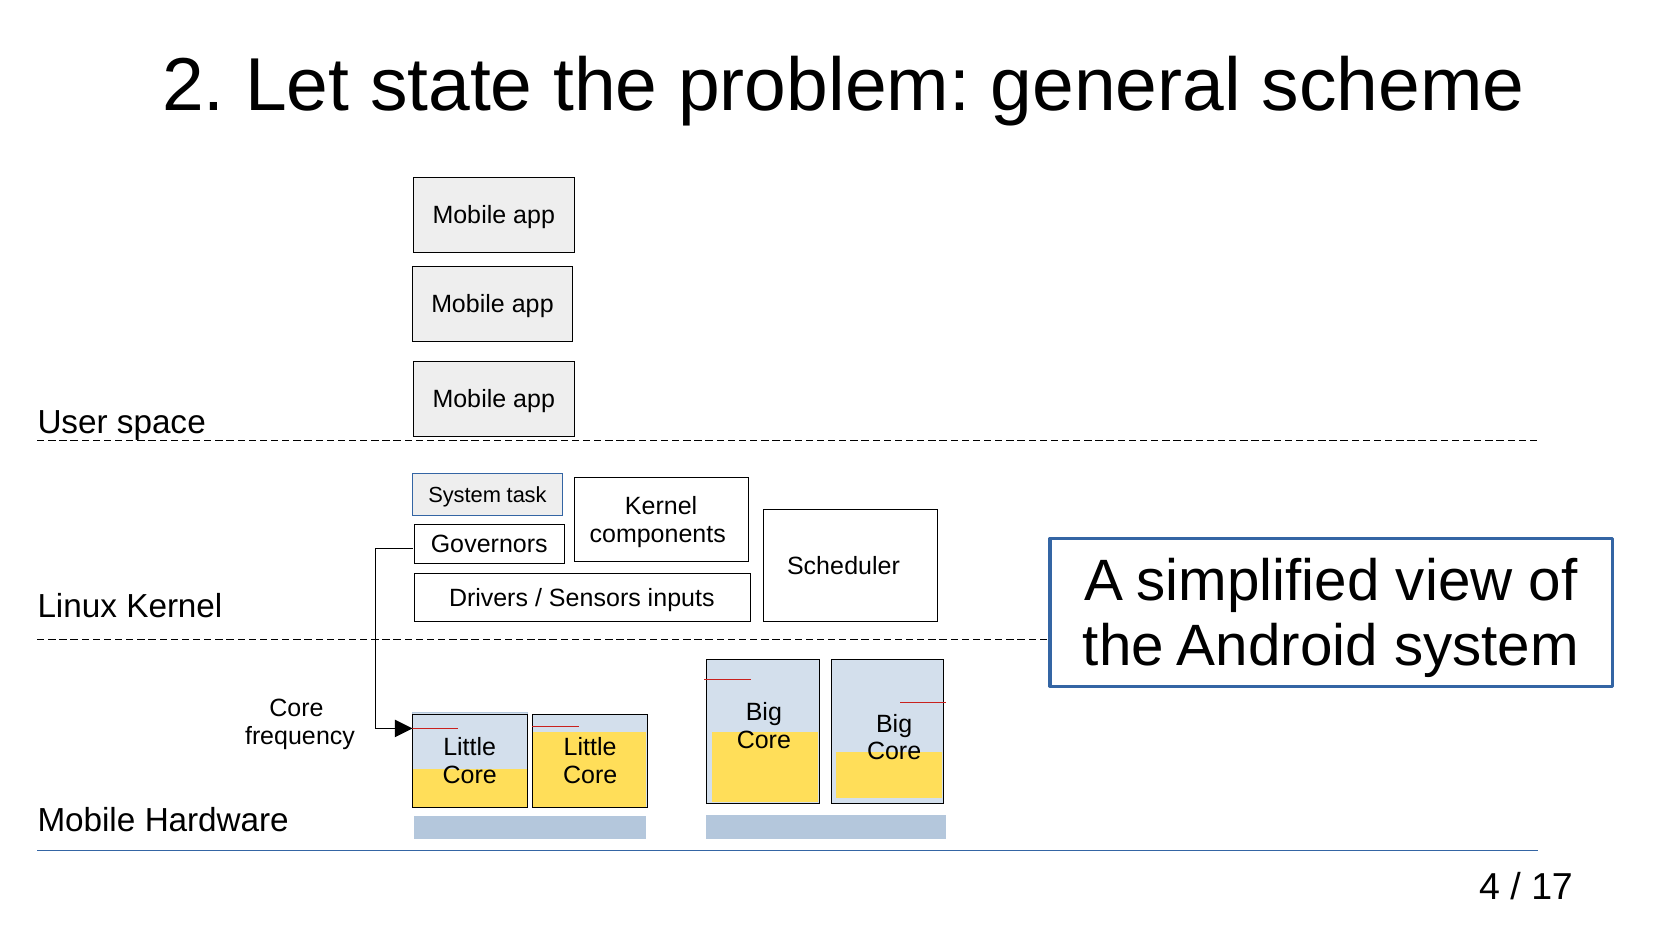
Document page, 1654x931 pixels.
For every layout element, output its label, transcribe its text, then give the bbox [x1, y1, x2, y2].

text_box System task [412, 473, 563, 516]
text_box Mobile app [413, 177, 575, 253]
text_box [706, 772, 820, 804]
text_box Mobile Hardware [37, 789, 376, 851]
text_box Mobile app [412, 266, 573, 342]
text_box Governors [414, 524, 565, 564]
text_box User space [37, 403, 301, 441]
text_box Drivers / Sensors inputs [414, 573, 751, 622]
text_box Kernel components [574, 477, 749, 562]
text_box [706, 659, 820, 679]
text_box [414, 816, 646, 839]
text_box Mobile app [413, 361, 575, 437]
text_box Little Core [532, 714, 648, 808]
text_box A simplified view of the Android system [1050, 538, 1613, 687]
text_box Big Core [836, 690, 952, 784]
text_box Linux Kernel [37, 586, 301, 625]
text_box [706, 815, 946, 839]
text_box [831, 659, 944, 804]
text_box Scheduler [763, 509, 938, 622]
text_box Core frequency [225, 702, 376, 741]
text_box Little Core [412, 714, 528, 808]
title 2. Let state the problem: general scheme [150, 0, 1538, 169]
text_box 4 / 17 [1464, 858, 1652, 929]
text_box Big Core [706, 679, 822, 772]
